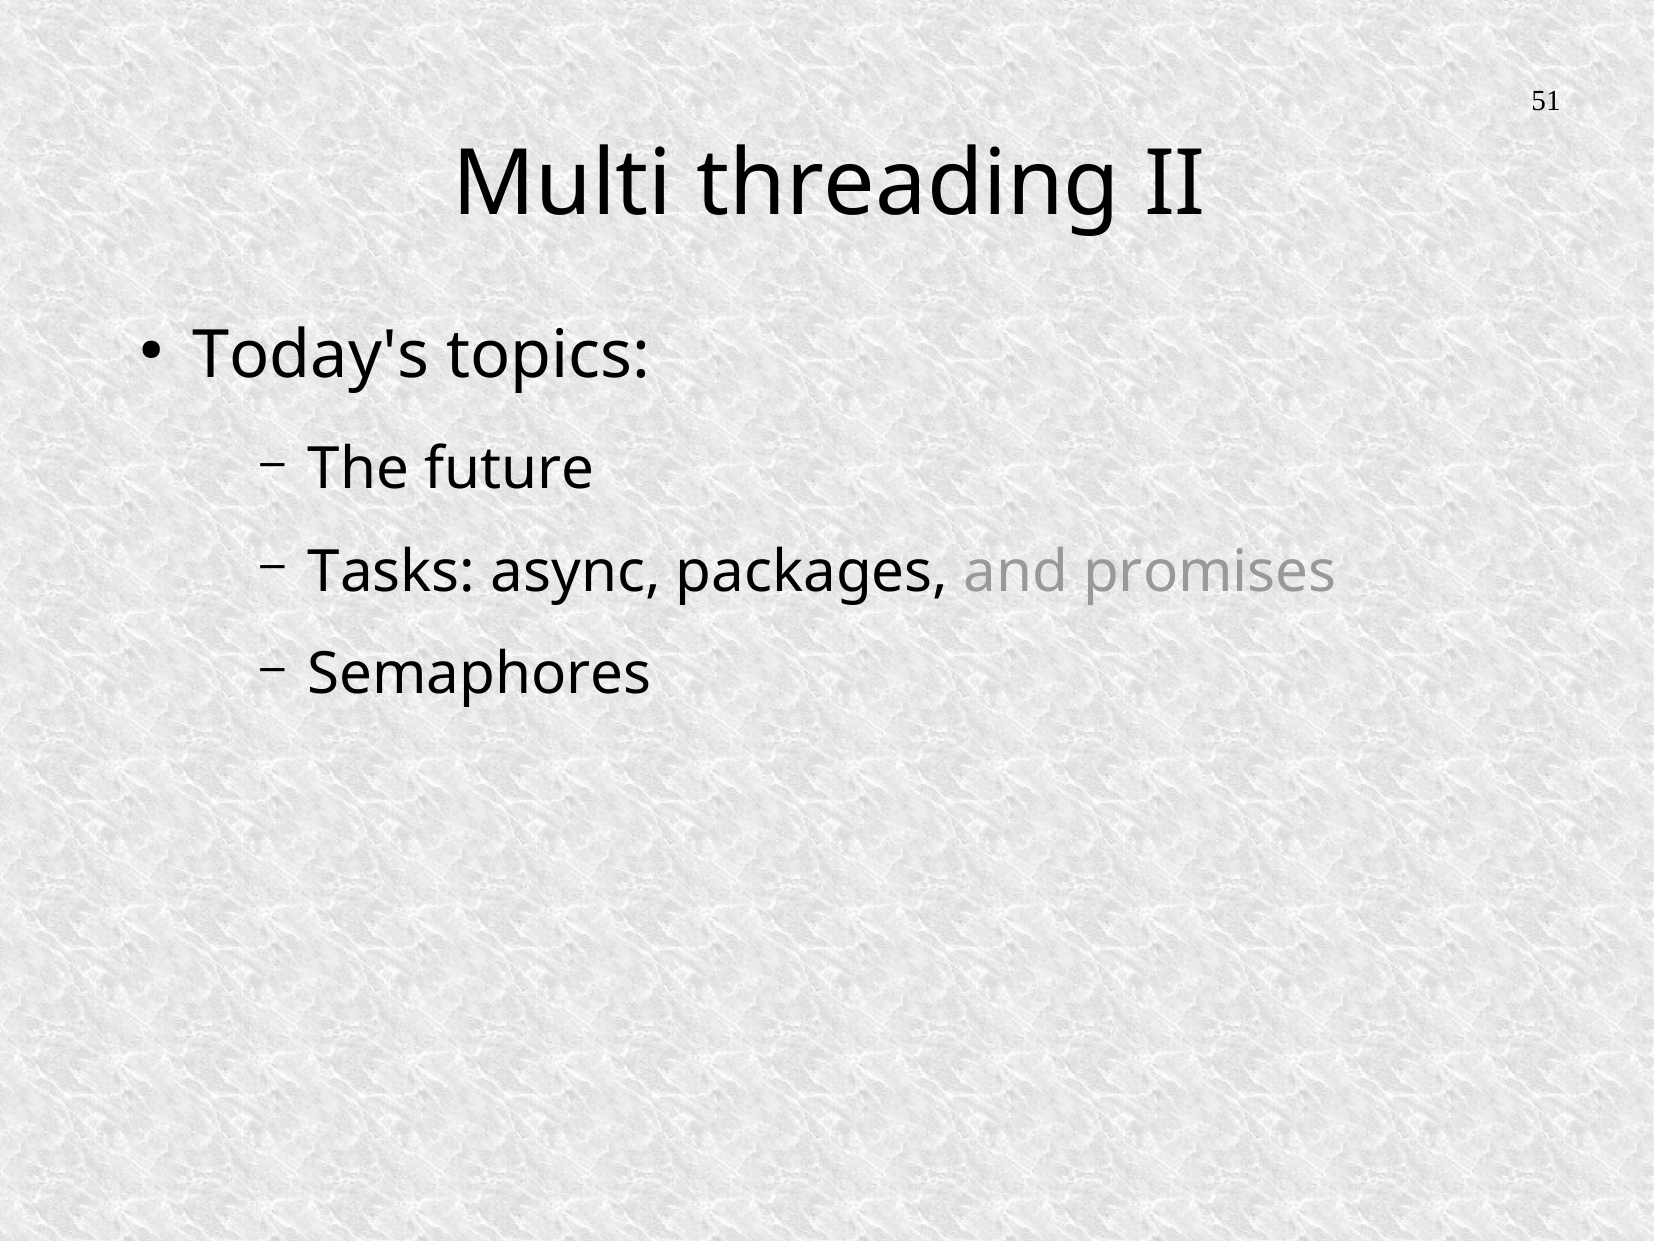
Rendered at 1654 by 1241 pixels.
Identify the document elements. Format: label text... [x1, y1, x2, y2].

title Multi threading II [123, 73, 1536, 284]
list Today's topics: The future Tasks: async, packages, and promises Semaphores [121, 305, 1534, 1212]
picture [0, 0, 1654, 1241]
